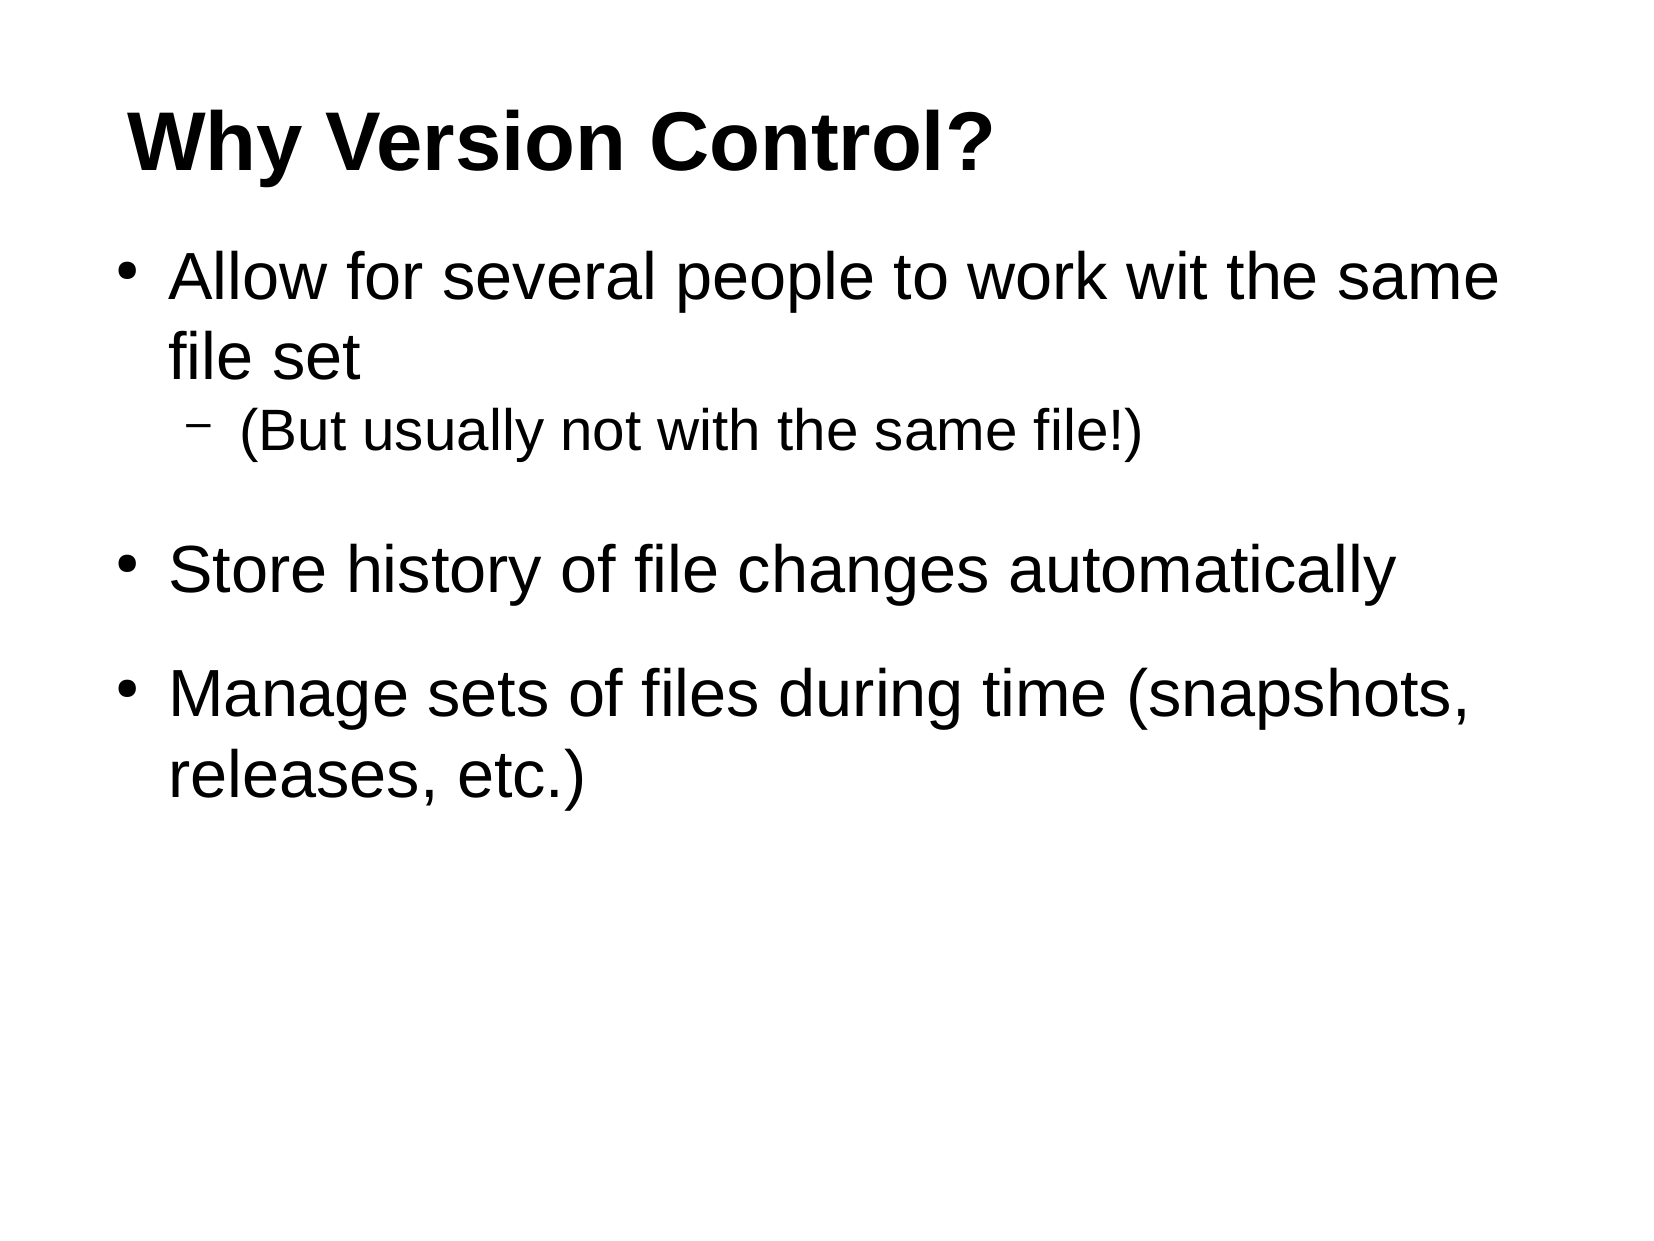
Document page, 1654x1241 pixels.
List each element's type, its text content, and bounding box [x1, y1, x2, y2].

title Why Version Control? [82, 49, 1571, 196]
list Allow for several people to work wit the same file set (But usually not with the same file!) Store history of file changes automatically Manage sets of files during time (snapshots, releases, etc.) [82, 225, 1538, 1186]
